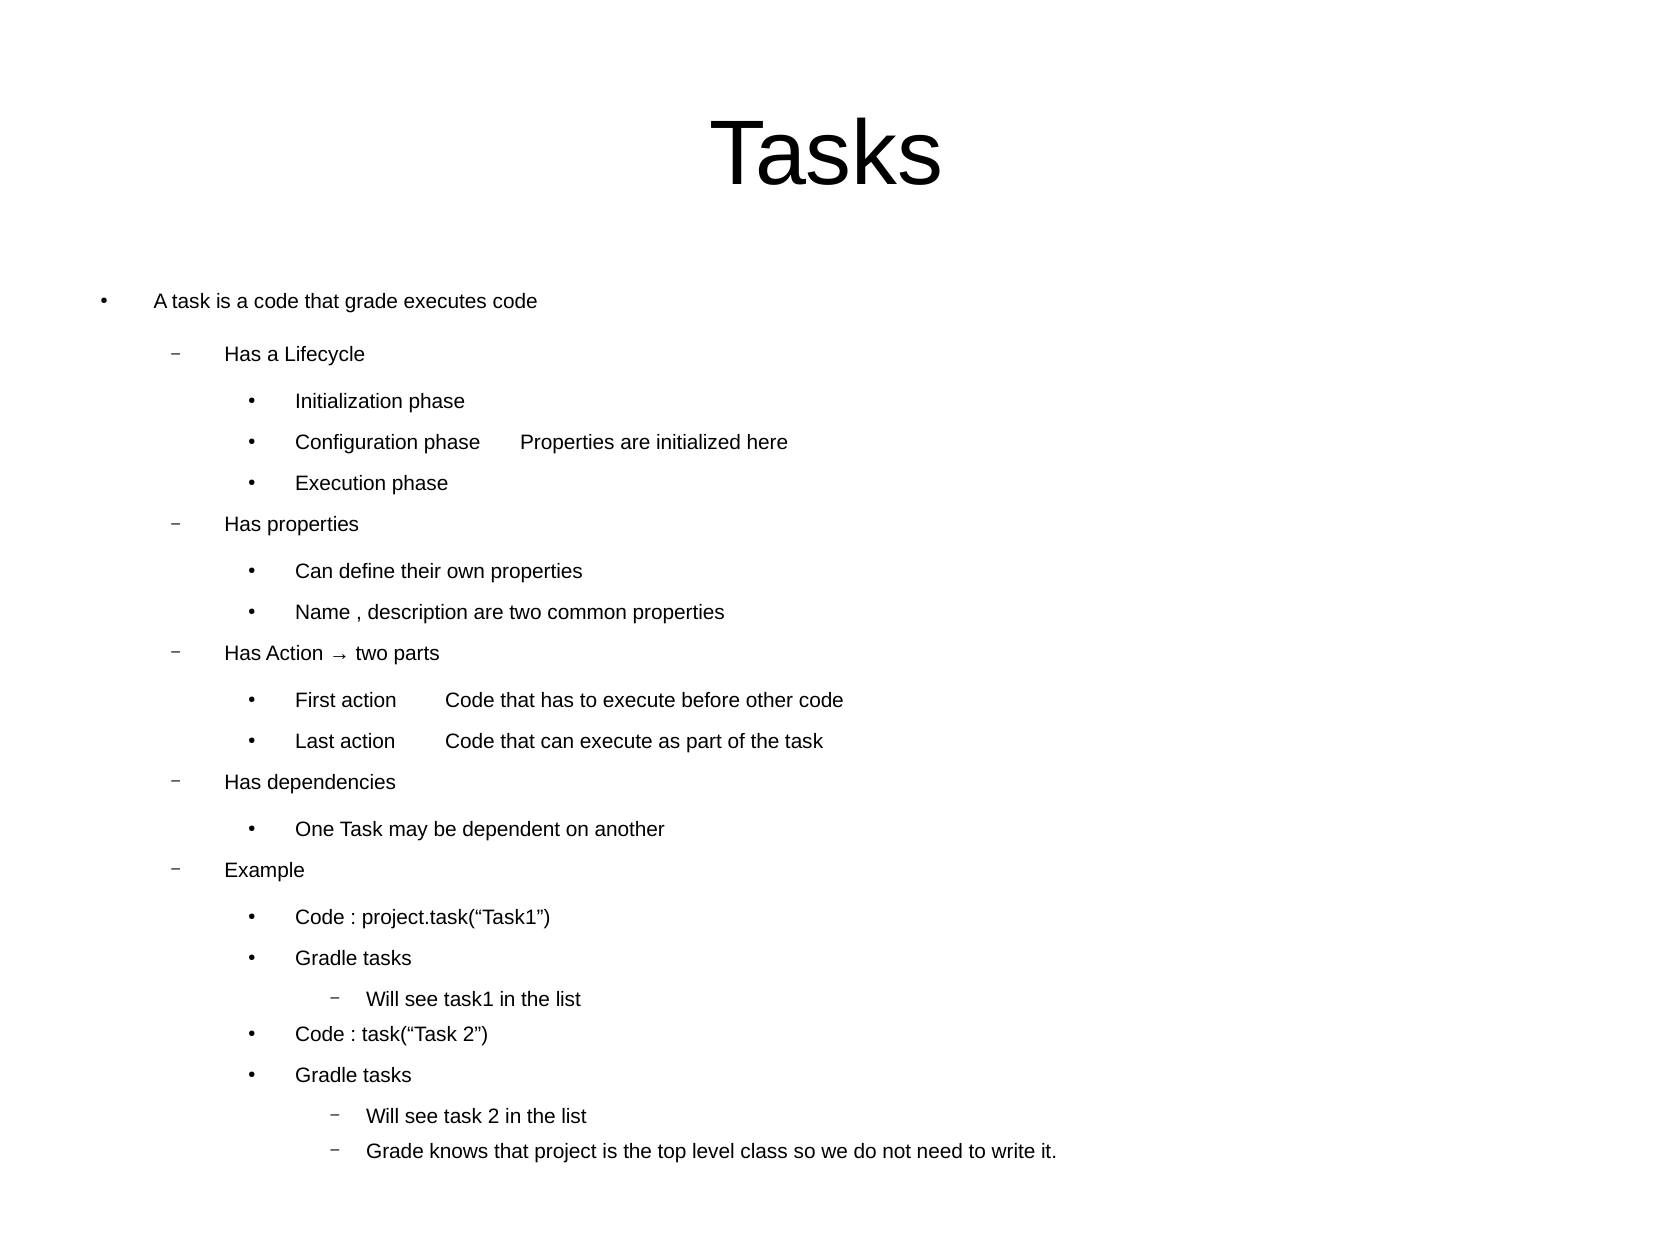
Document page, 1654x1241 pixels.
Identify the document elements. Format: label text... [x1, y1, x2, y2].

list A task is a code that grade executes code Has a Lifecycle Initialization phase Configuration phase Properties are initialized here Execution phase Has properties Can define their own properties Name , description are two common properties Has Action → two parts First action Code that has to execute before other code Last action Code that can execute as part of the task Has dependencies One Task may be dependent on another Example Code : project.task(“Task1”) Gradle tasks Will see task1 in the list Code : task(“Task 2”) Gradle tasks Will see task 2 in the list Grade knows that project is the top level class so we do not need to write it. [82, 290, 1571, 1231]
title Tasks [82, 49, 1571, 257]
